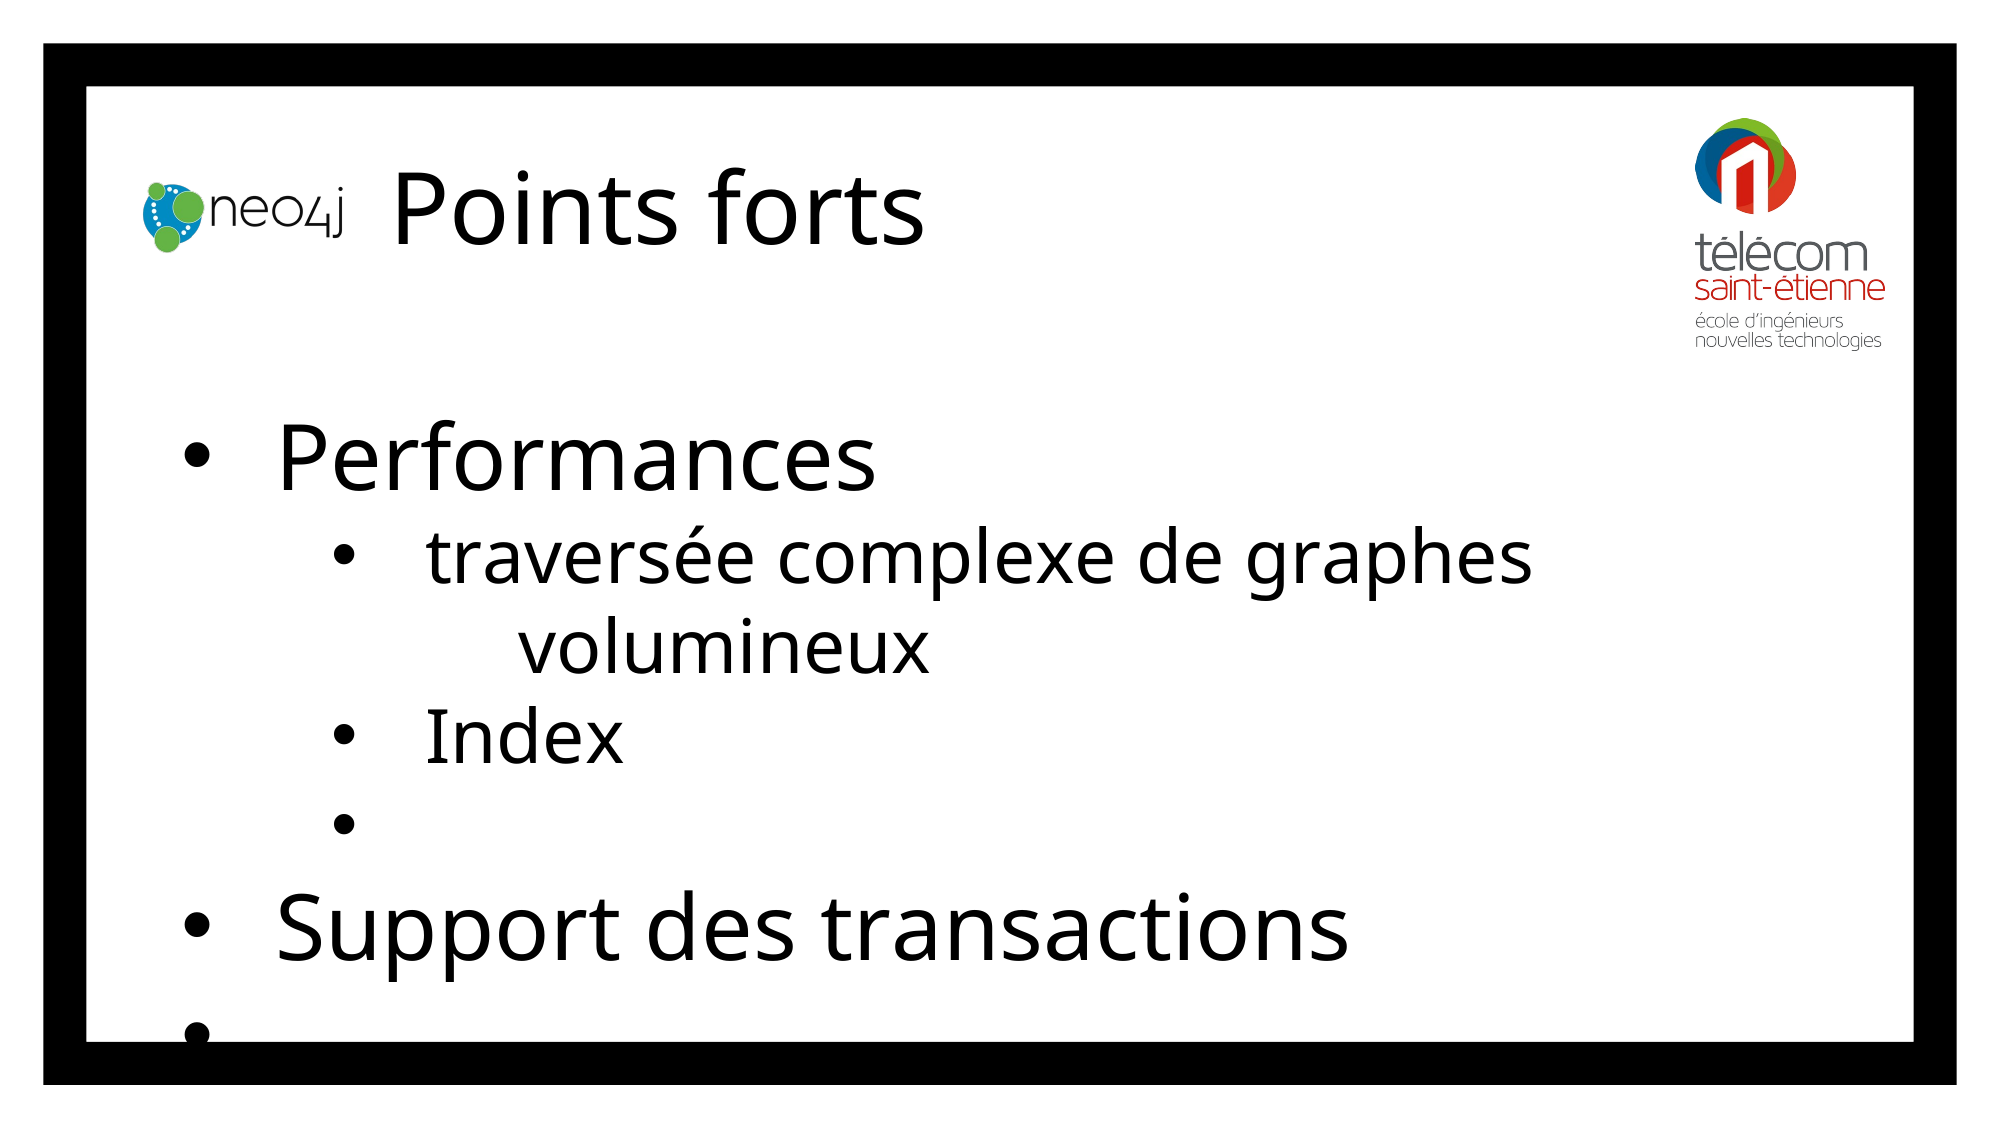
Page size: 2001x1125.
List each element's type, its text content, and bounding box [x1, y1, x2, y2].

picture [134, 160, 351, 274]
title Points forts [369, 138, 1849, 304]
picture [1715, 134, 1730, 138]
text_box Performances traversée complexe de graphes volumineux Index Support des transactions [166, 391, 1849, 1125]
picture [1695, 118, 1885, 351]
